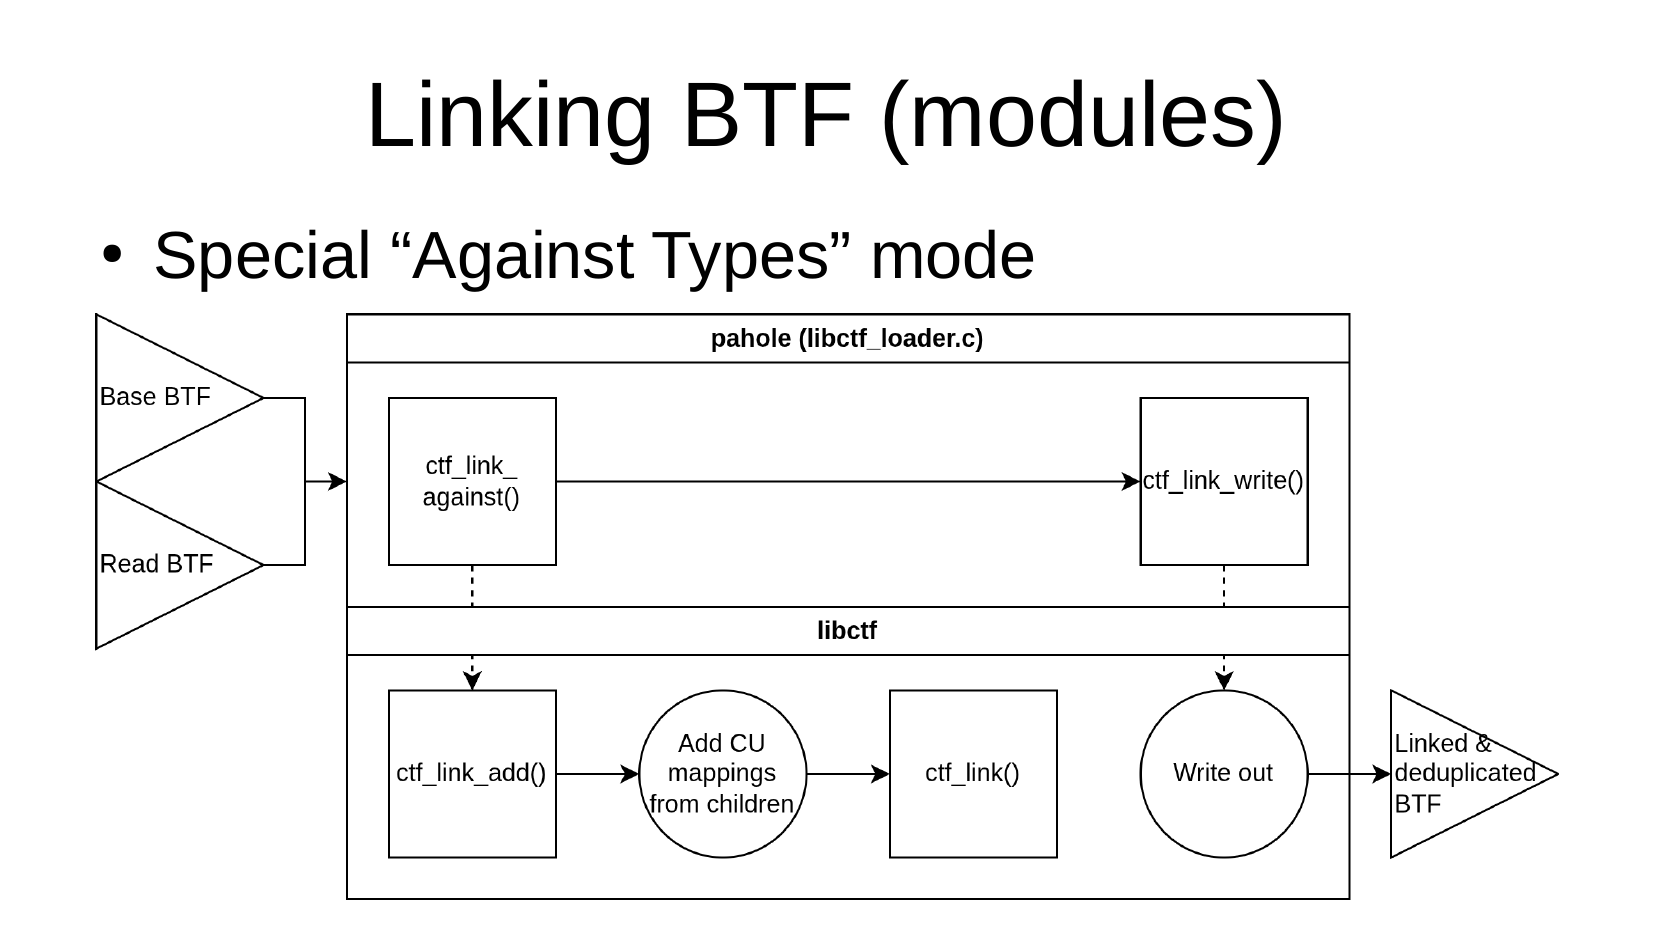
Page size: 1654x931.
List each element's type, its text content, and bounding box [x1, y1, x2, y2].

list Special “Against Types” mode [82, 217, 1571, 758]
title Linking BTF (modules) [82, 37, 1571, 193]
picture [95, 313, 1559, 901]
